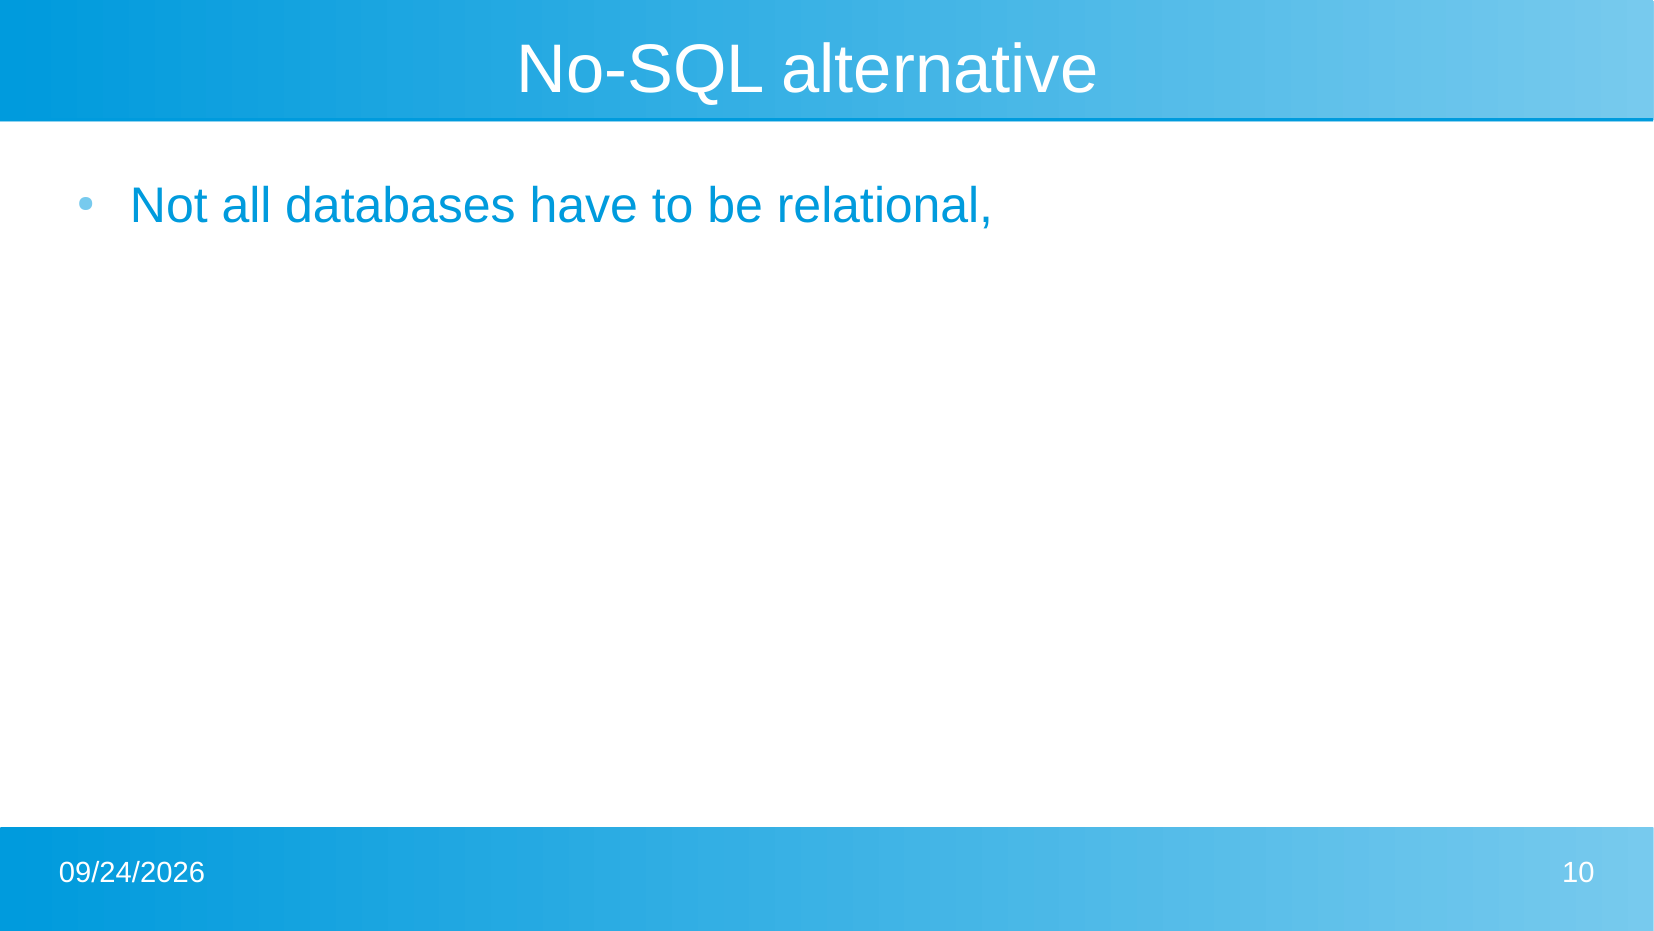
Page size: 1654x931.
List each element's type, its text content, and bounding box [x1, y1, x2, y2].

title No-SQL alternative [59, 29, 1595, 108]
list Not all databases have to be relational, [59, 177, 1595, 768]
